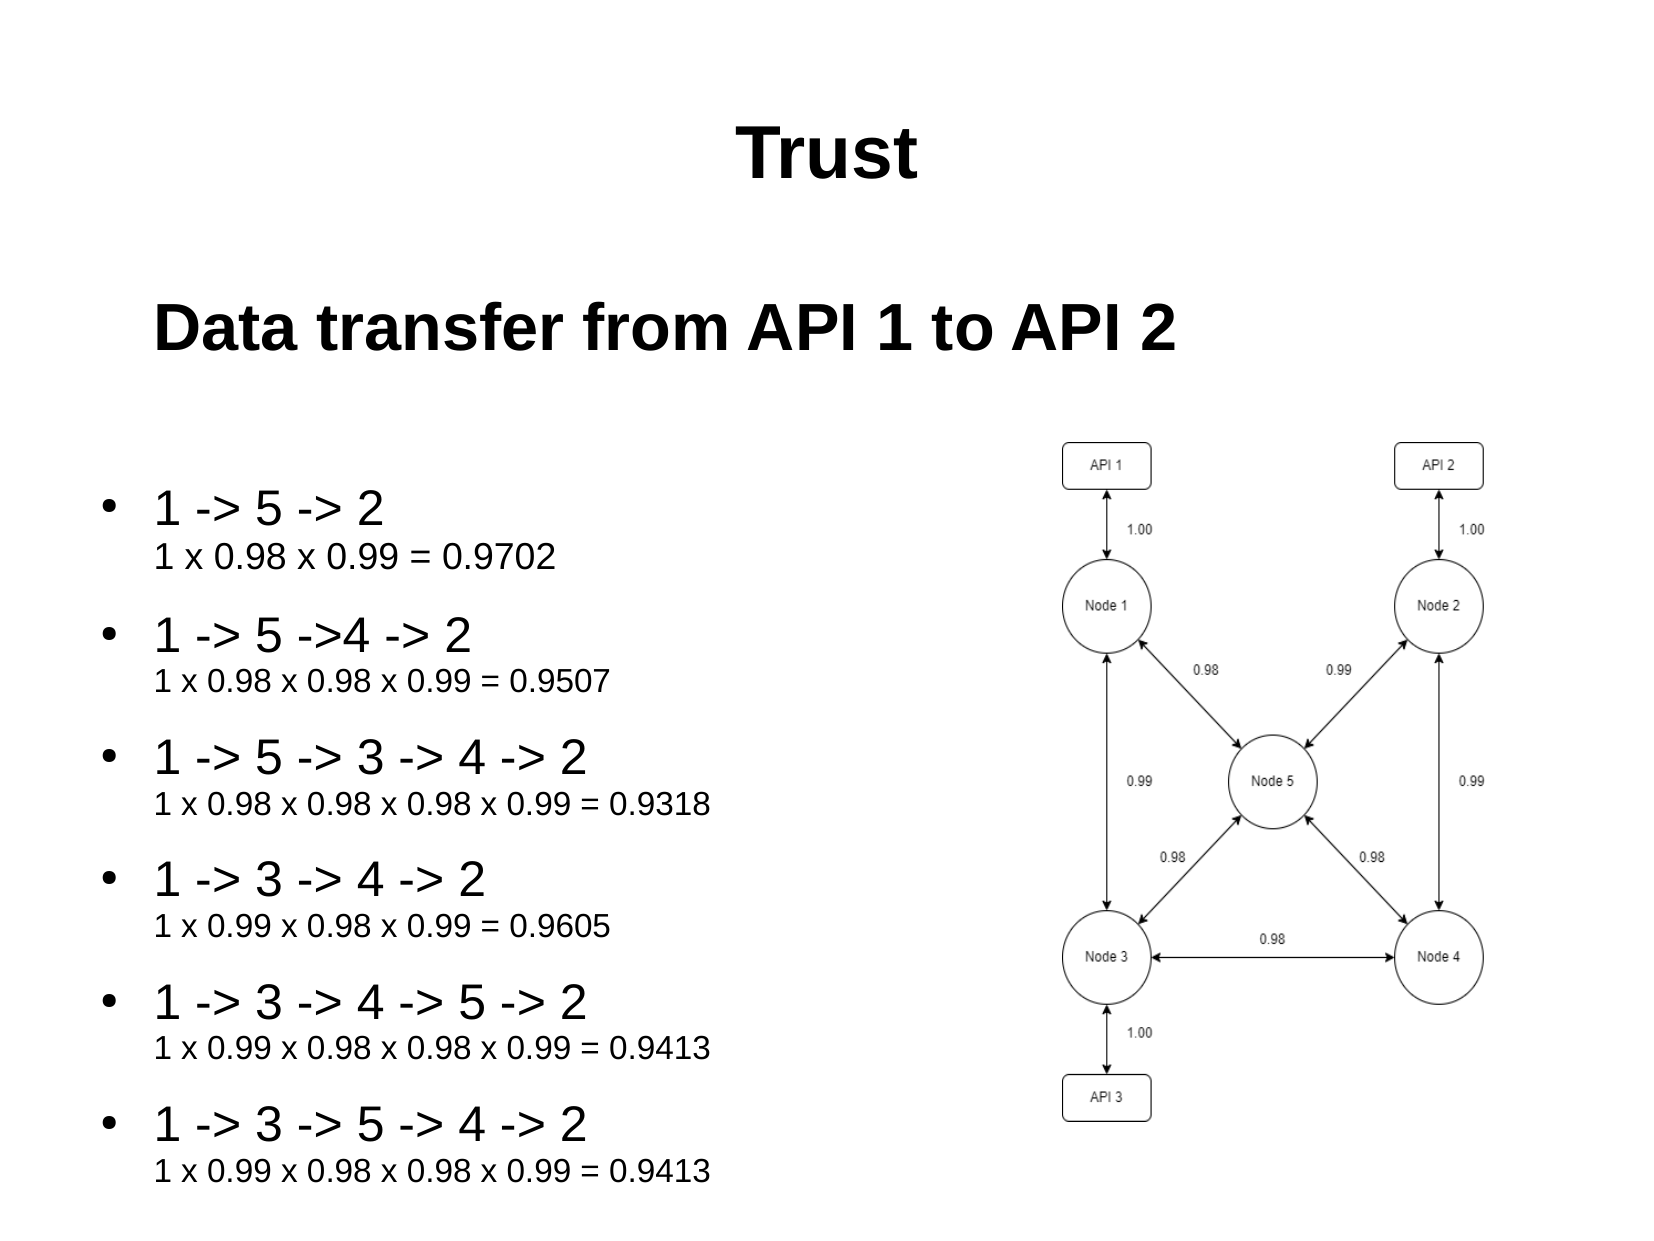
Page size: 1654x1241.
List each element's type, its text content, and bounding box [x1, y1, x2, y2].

picture [1062, 442, 1506, 1123]
list Data transfer from API 1 to API 2 1 -> 5 -> 2 1 x 0.98 x 0.99 = 0.9702 1 -> 5 ->4 -> 2 1 x 0.98 x 0.98 x 0.99 = 0.9507 1 -> 5 -> 3 -> 4 -> 2 1 x 0.98 x 0.98 x 0.98 x 0.99 = 0.9318 1 -> 3 -> 4 -> 2 1 x 0.99 x 0.98 x 0.99 = 0.9605 1 -> 3 -> 4 -> 5 -> 2 1 x 0.99 x 0.98 x 0.98 x 0.99 = 0.9413 1 -> 3 -> 5 -> 4 -> 2 1 x 0.99 x 0.98 x 0.98 x 0.99 = 0.9413 [82, 290, 1571, 1241]
title Trust [82, 49, 1571, 257]
